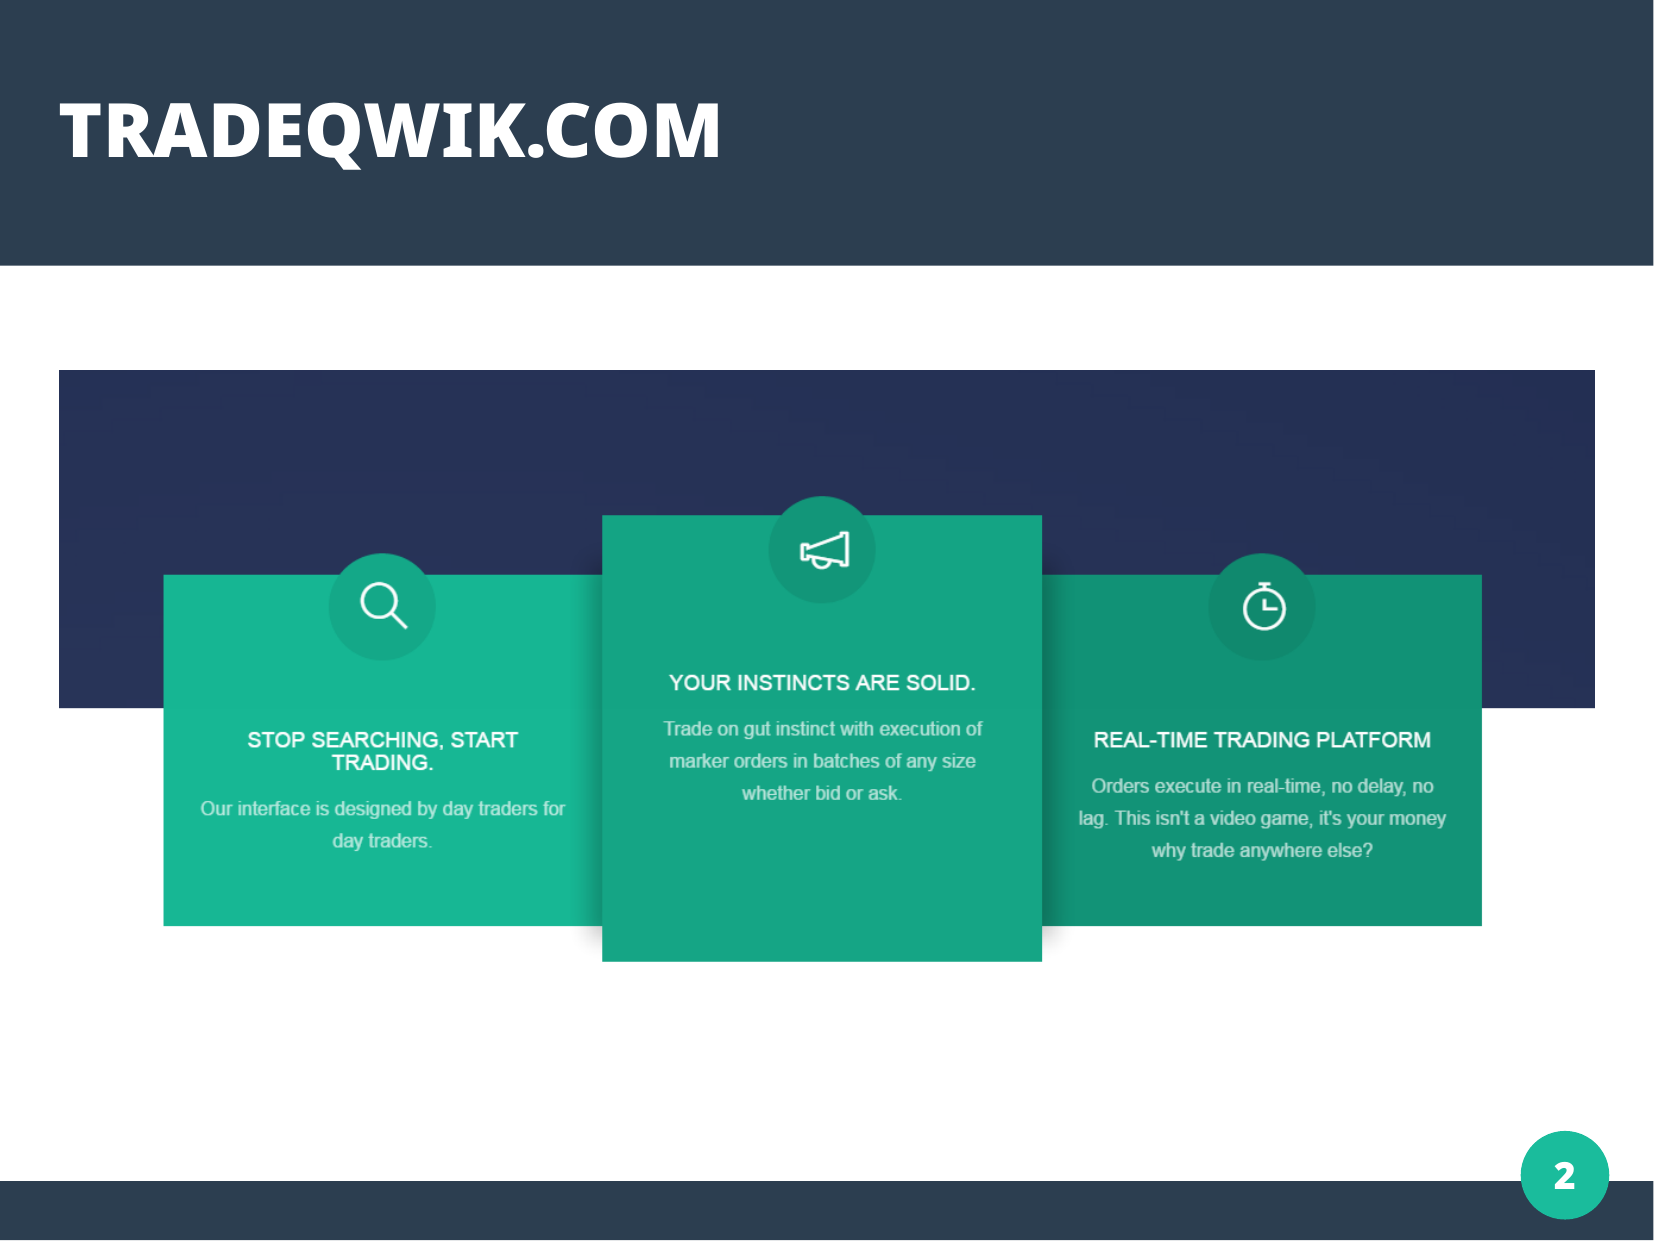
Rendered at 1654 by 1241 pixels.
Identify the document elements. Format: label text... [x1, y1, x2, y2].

picture [59, 370, 1595, 1106]
title TRADEQWIK.COM [59, 49, 1595, 207]
